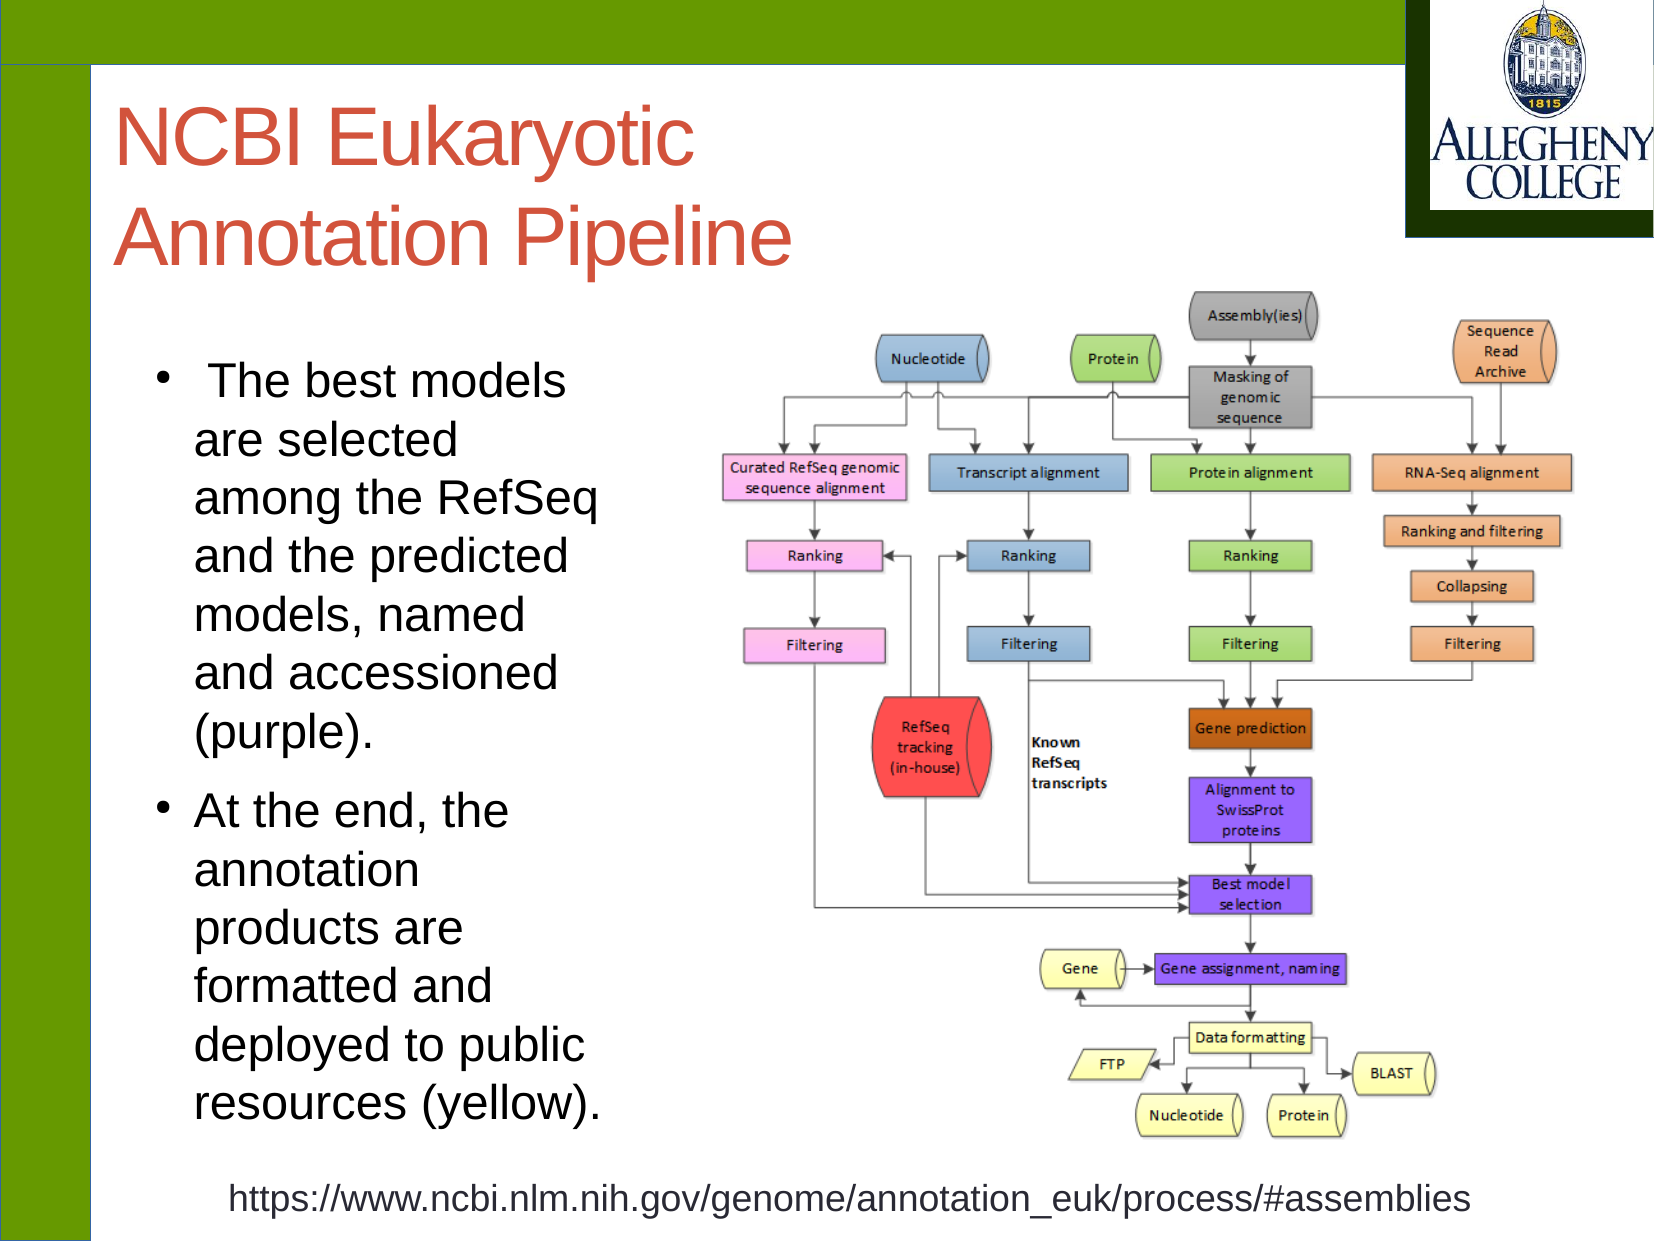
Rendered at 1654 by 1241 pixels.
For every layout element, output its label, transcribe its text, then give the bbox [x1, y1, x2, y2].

picture [1430, 0, 1654, 210]
text_box [1449, 210, 1654, 238]
list The best models are selected among the RefSeq and the predicted models, named and accessioned (purple). At the end, the annotation products are formatted and deployed to public resources (yellow). [141, 349, 616, 1140]
text_box [0, 0, 1430, 1241]
text_box https://www.ncbi.nlm.nih.gov/genome/annotation_euk/process/#assemblies [213, 1166, 1567, 1227]
title NCBI Eukaryotic Annotation Pipeline [98, 75, 1449, 289]
picture [720, 238, 1576, 1216]
